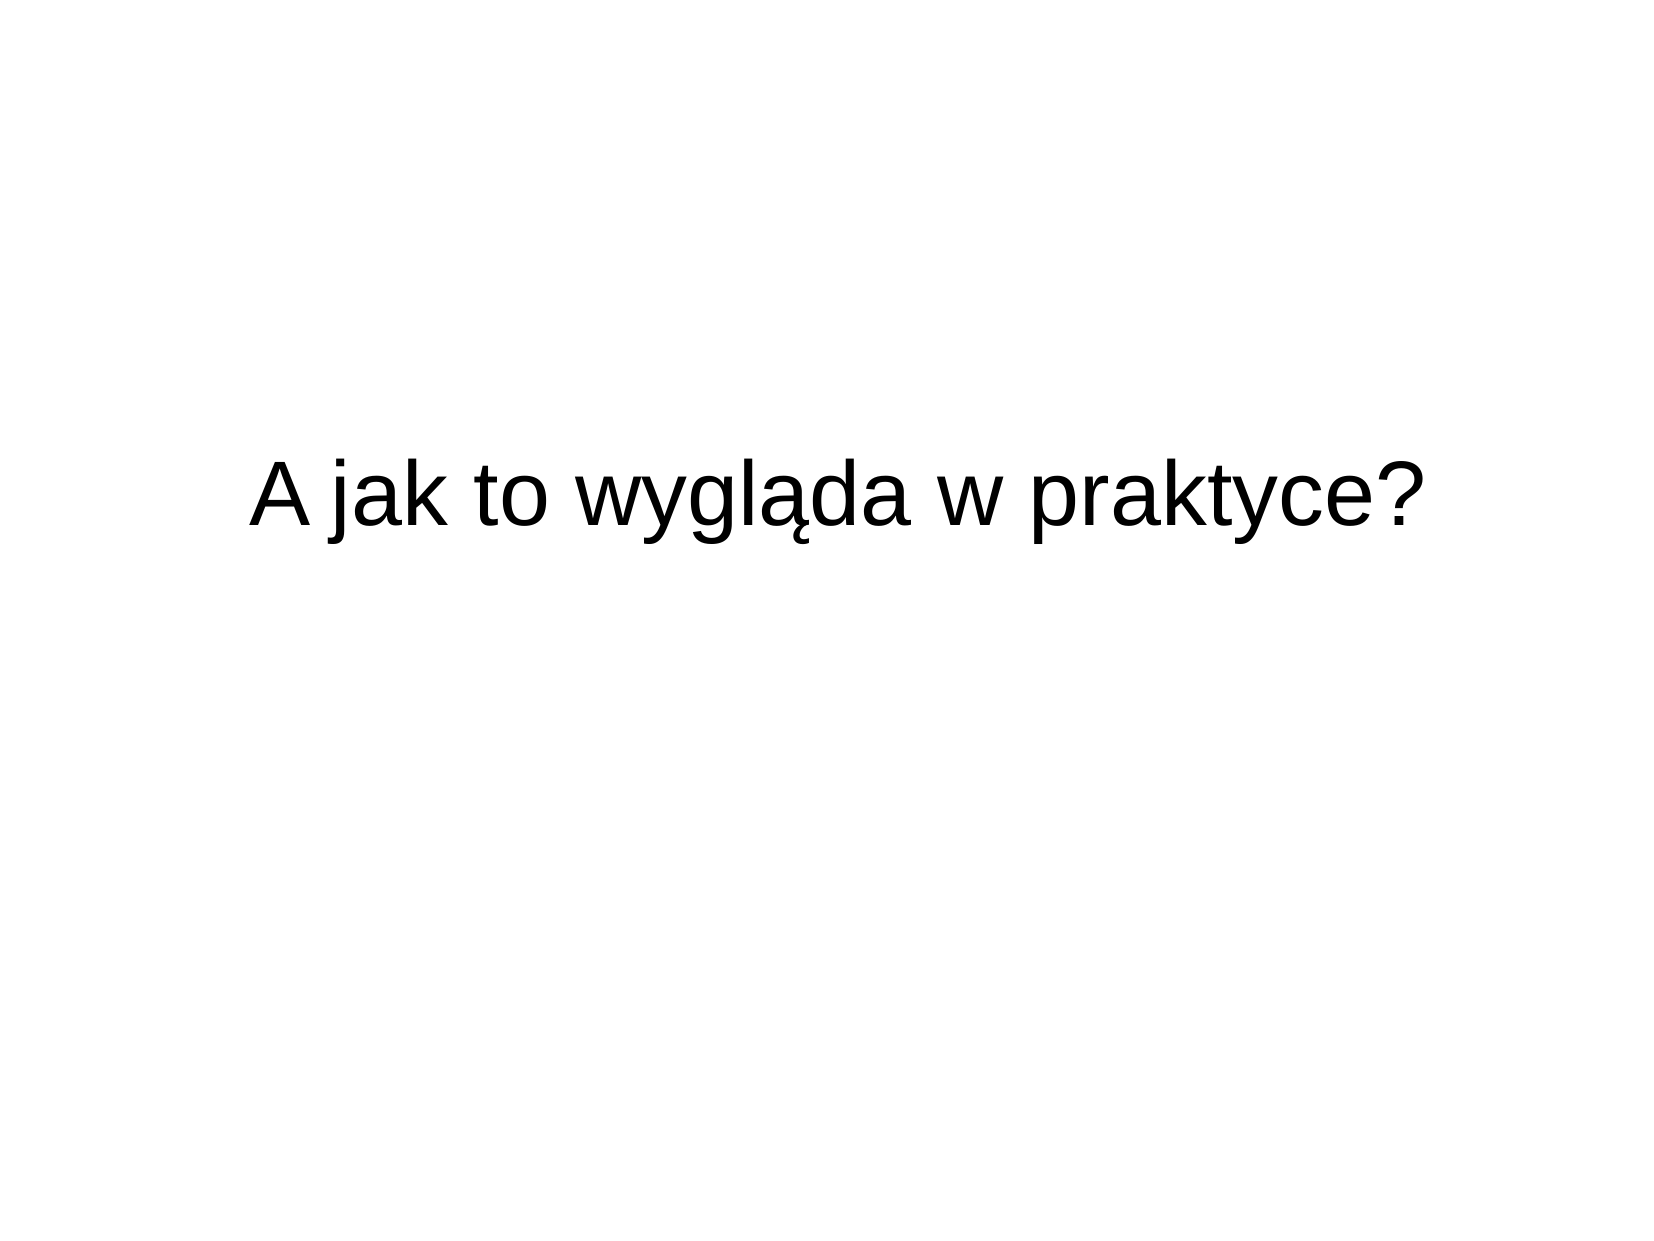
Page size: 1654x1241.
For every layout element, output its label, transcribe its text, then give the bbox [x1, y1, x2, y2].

title A jak to wygląda w praktyce? [94, 389, 1583, 597]
